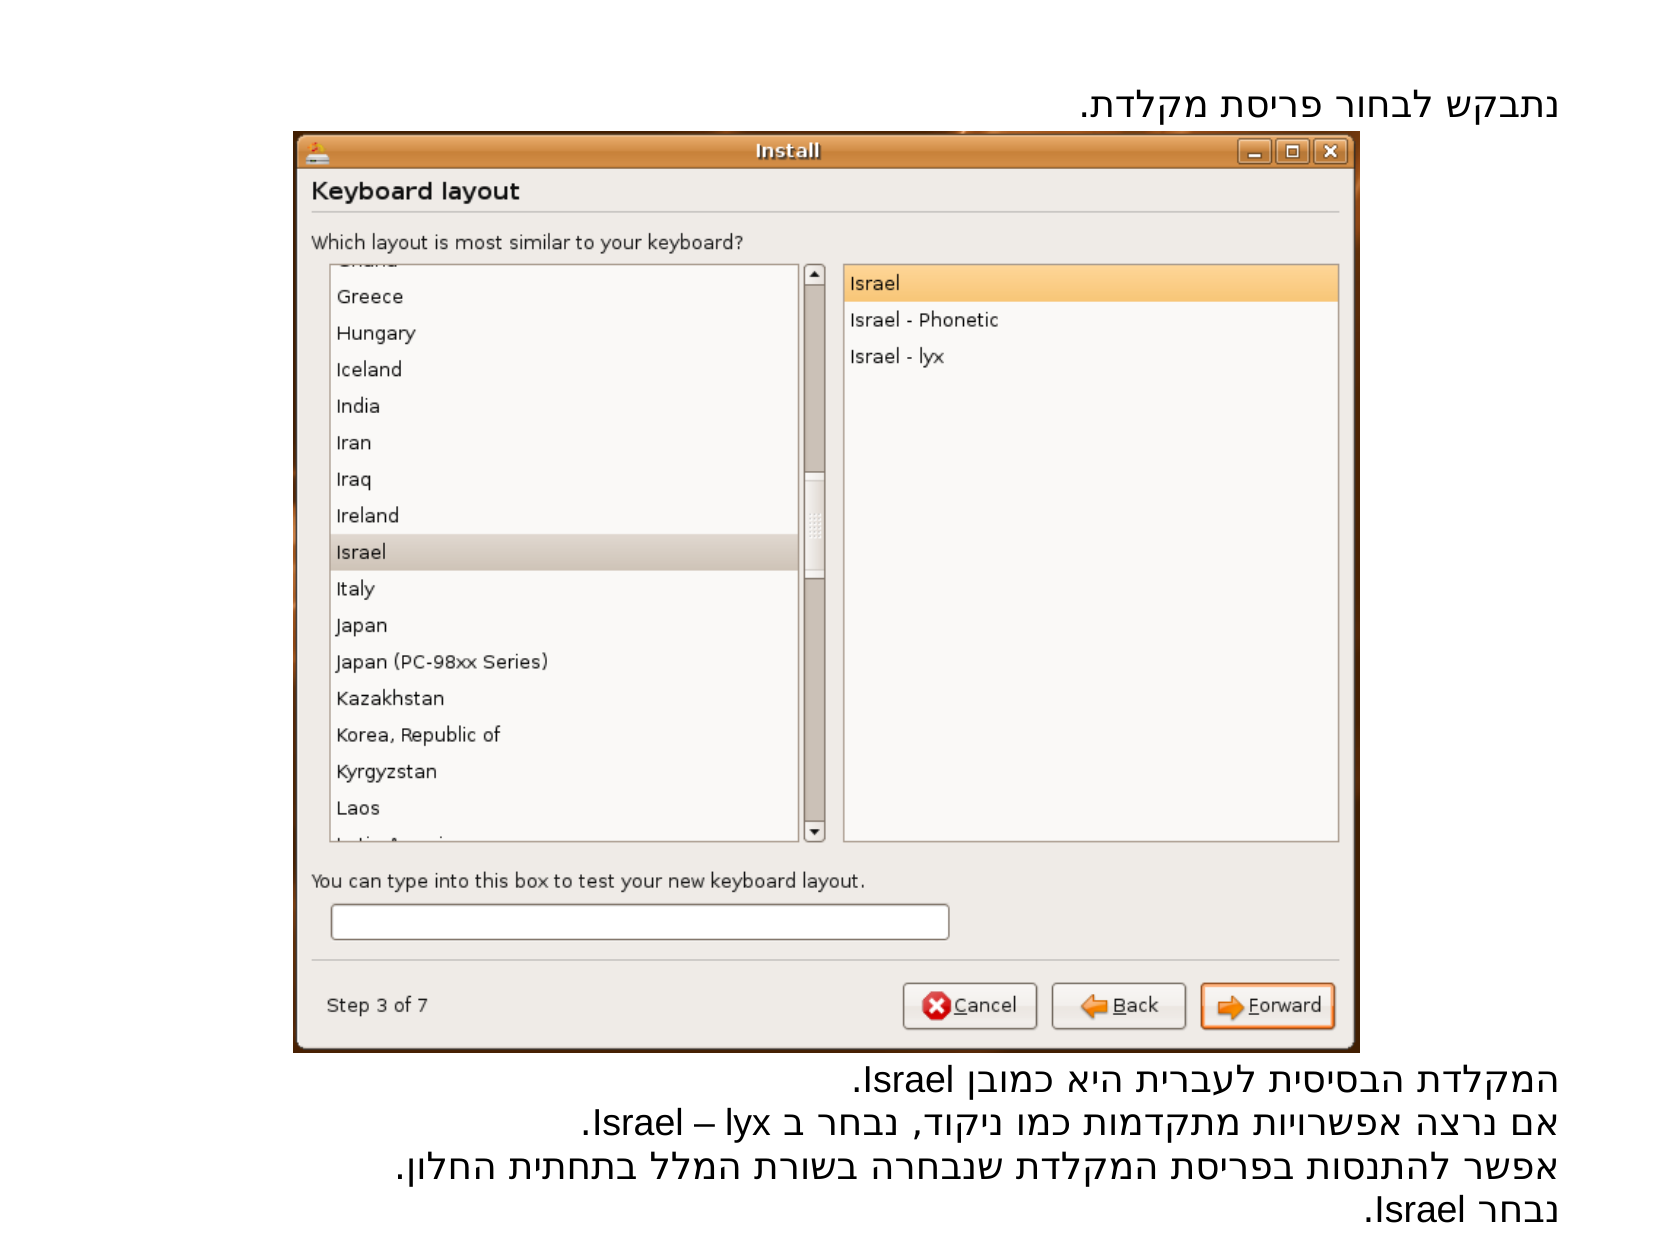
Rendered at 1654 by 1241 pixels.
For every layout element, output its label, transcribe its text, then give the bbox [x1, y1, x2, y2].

picture [293, 131, 1360, 1053]
text_box נתבקש לבחור פריסת מקלדת. [225, 75, 1576, 136]
text_box המקלדת הבסיסית לעברית היא כמובן Israel. אם נרצה אפשרויות מתקדמות כמו ניקוד, נבחר ב Israel – lyx. אפשר להתנסות בפריסת המקלדת שנבחרה בשורת המלל בתחתית החלון. נבחר Israel. [75, 1050, 1576, 1241]
